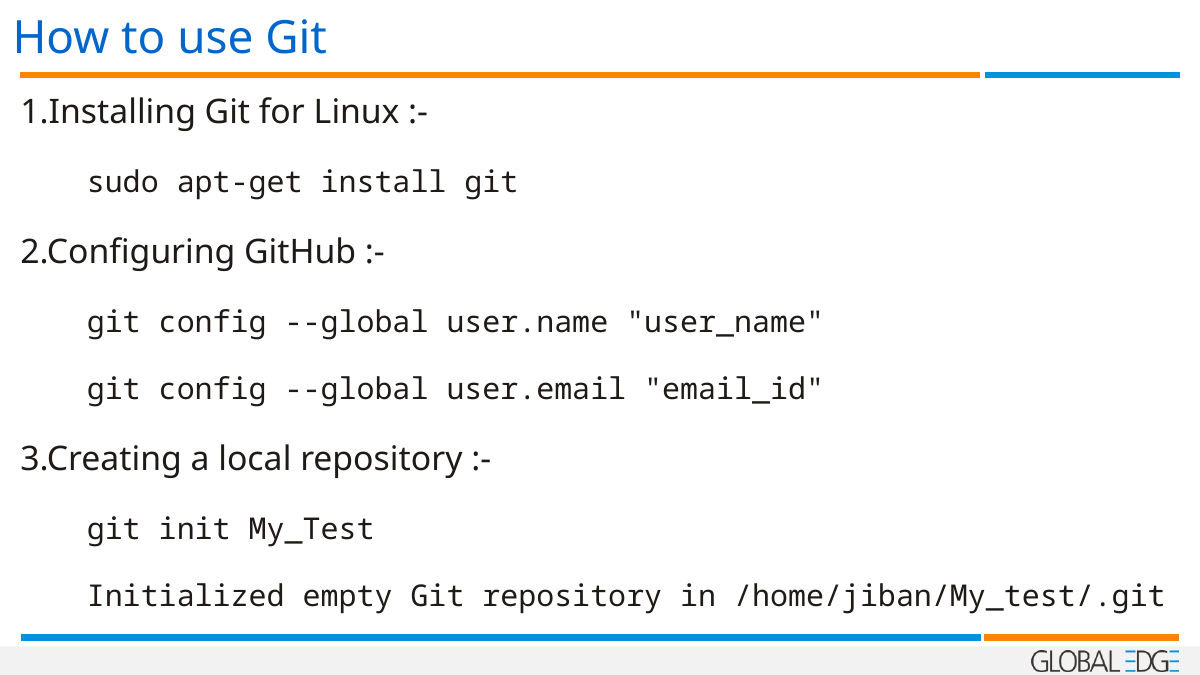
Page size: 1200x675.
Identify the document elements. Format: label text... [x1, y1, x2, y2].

list 1.Installing Git for Linux :- sudo apt-get install git 2.Configuring GitHub :- git config --global user.name "user_name" git config --global user.email "email_id" 3.Creating a local repository :- git init My_Test Initialized empty Git repository in /home/jiban/My_test/.git [20, 87, 1179, 628]
picture [1031, 650, 1179, 672]
title How to use Git [12, 9, 1088, 64]
